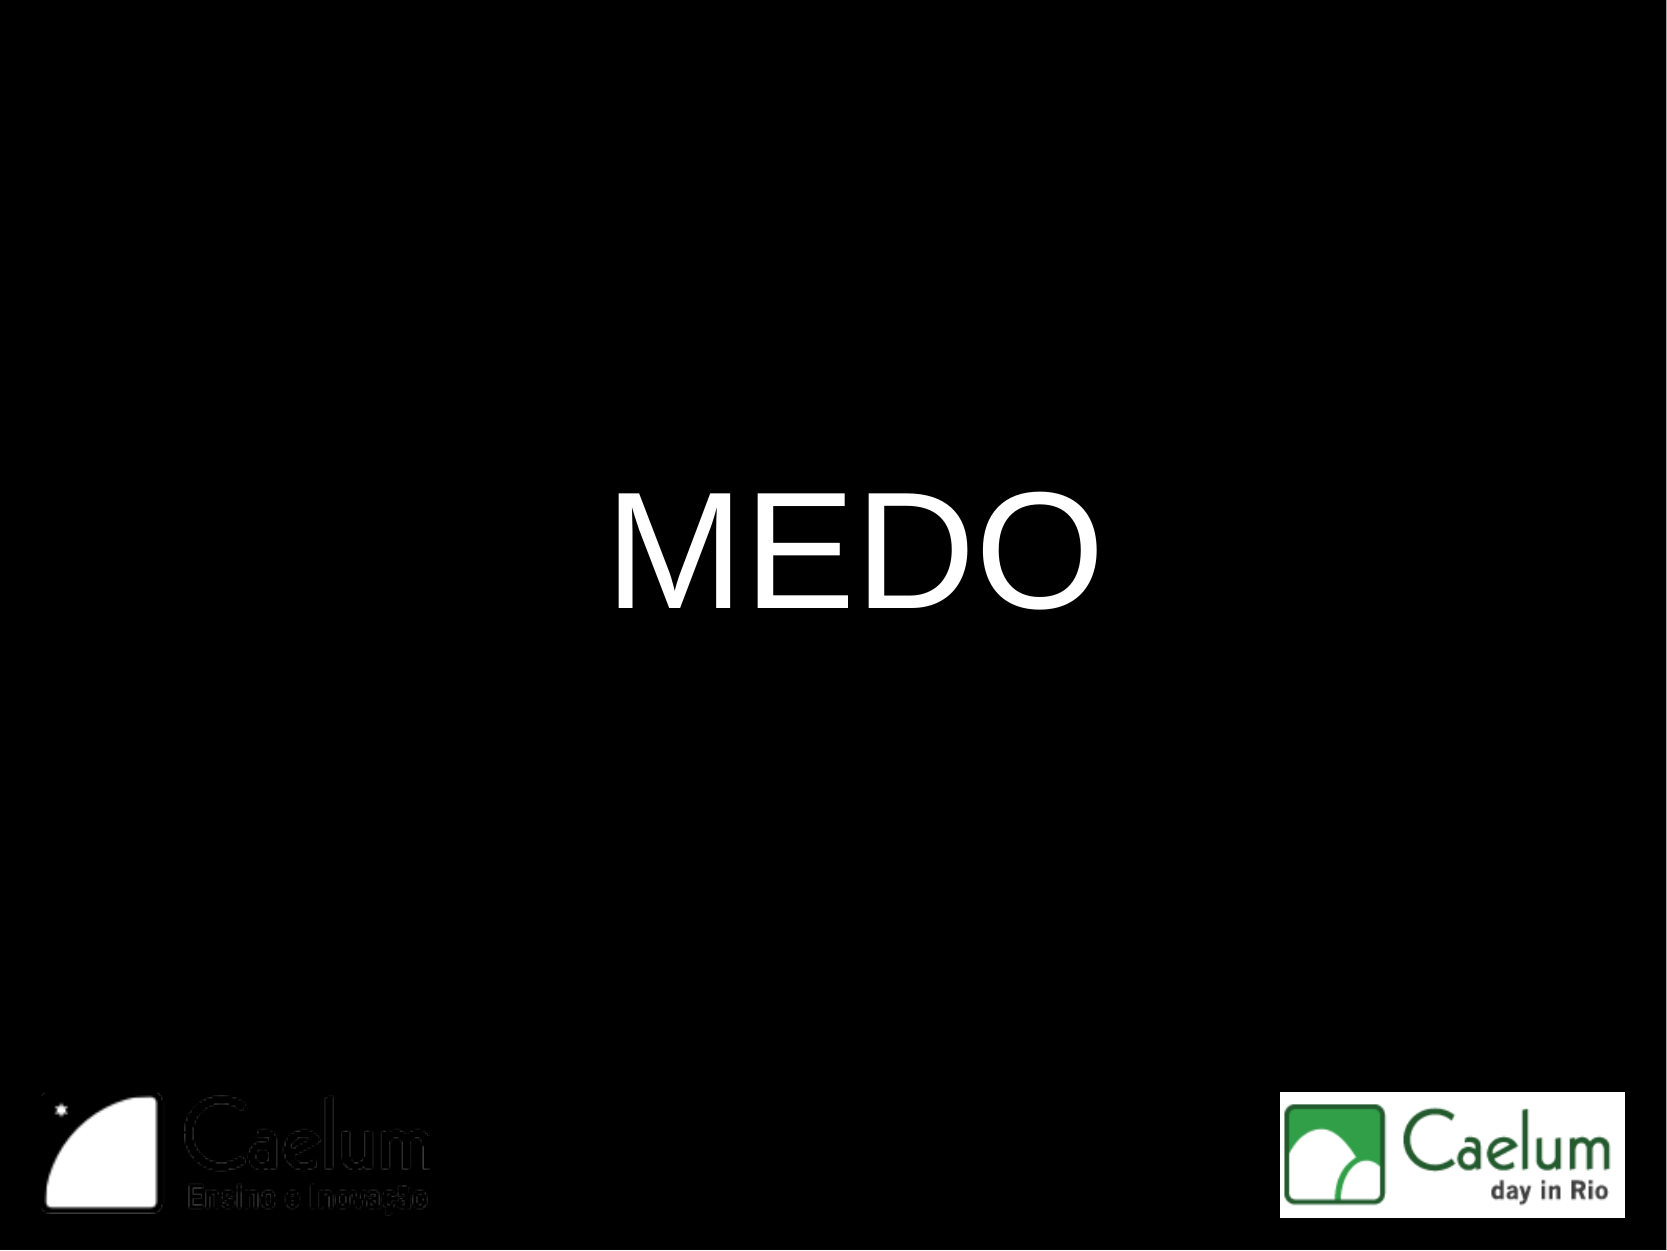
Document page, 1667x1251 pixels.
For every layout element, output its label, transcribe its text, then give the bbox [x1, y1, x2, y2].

picture [1280, 1092, 1625, 1218]
picture [41, 1092, 430, 1218]
text_box MEDO [590, 434, 1121, 650]
